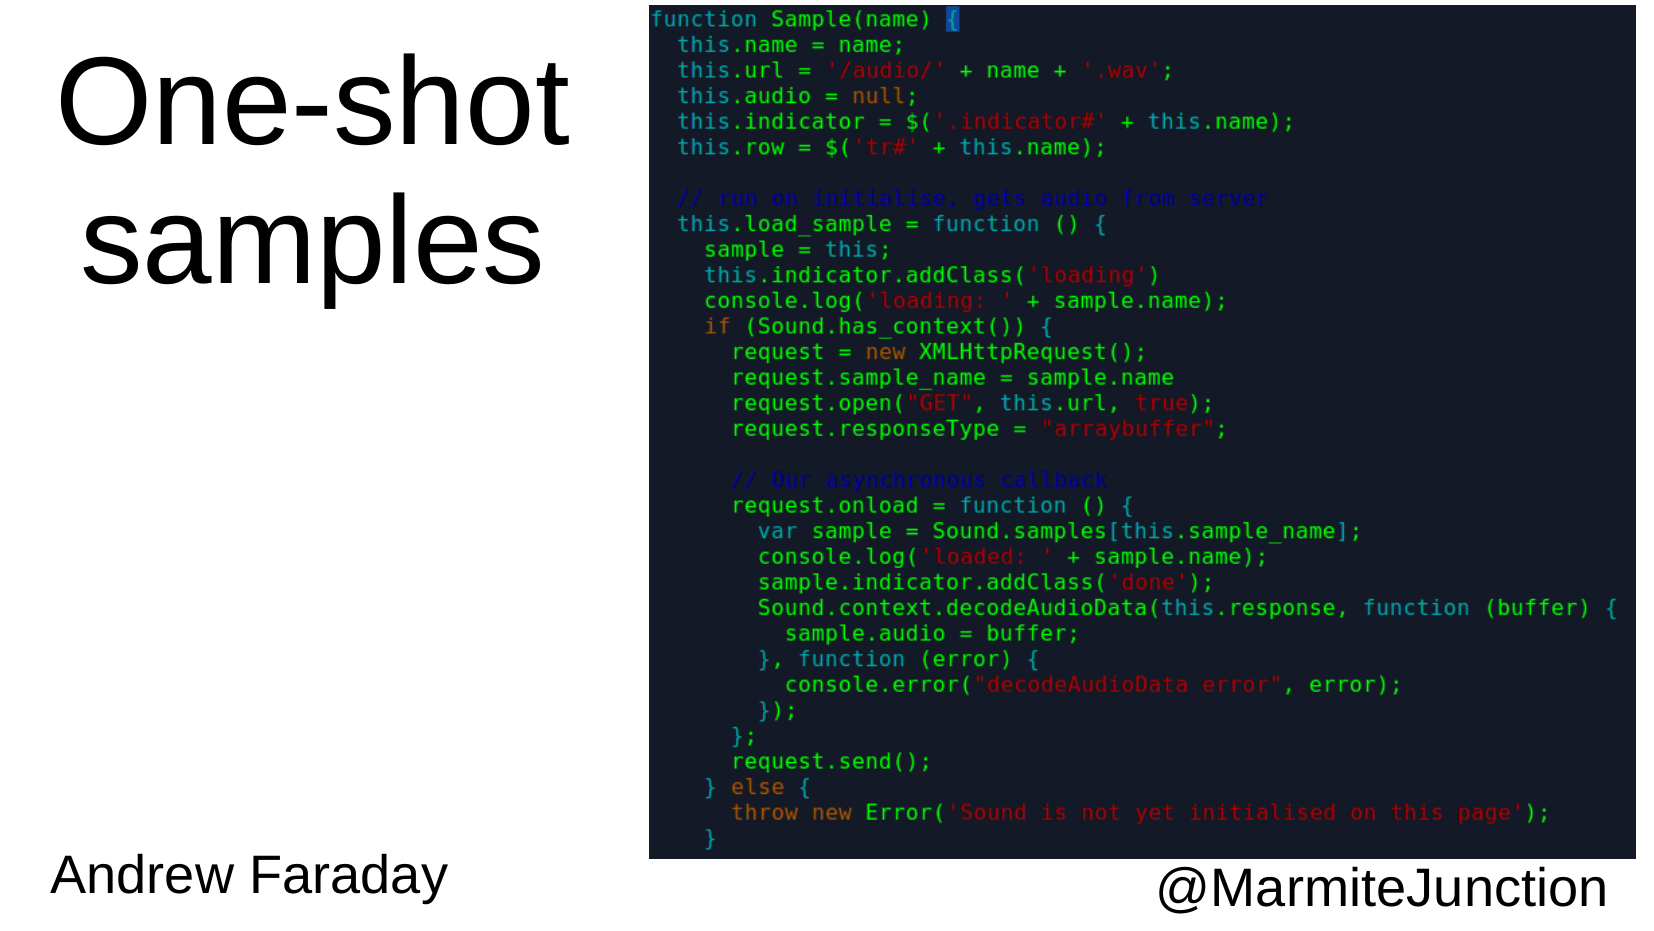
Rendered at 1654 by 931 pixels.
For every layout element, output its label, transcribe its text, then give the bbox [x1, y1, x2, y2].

text_box @MarmiteJunction [1080, 859, 1625, 926]
text_box Andrew Faraday [35, 837, 579, 913]
text_box One-shot samples [23, 23, 603, 591]
picture [649, 5, 1636, 859]
